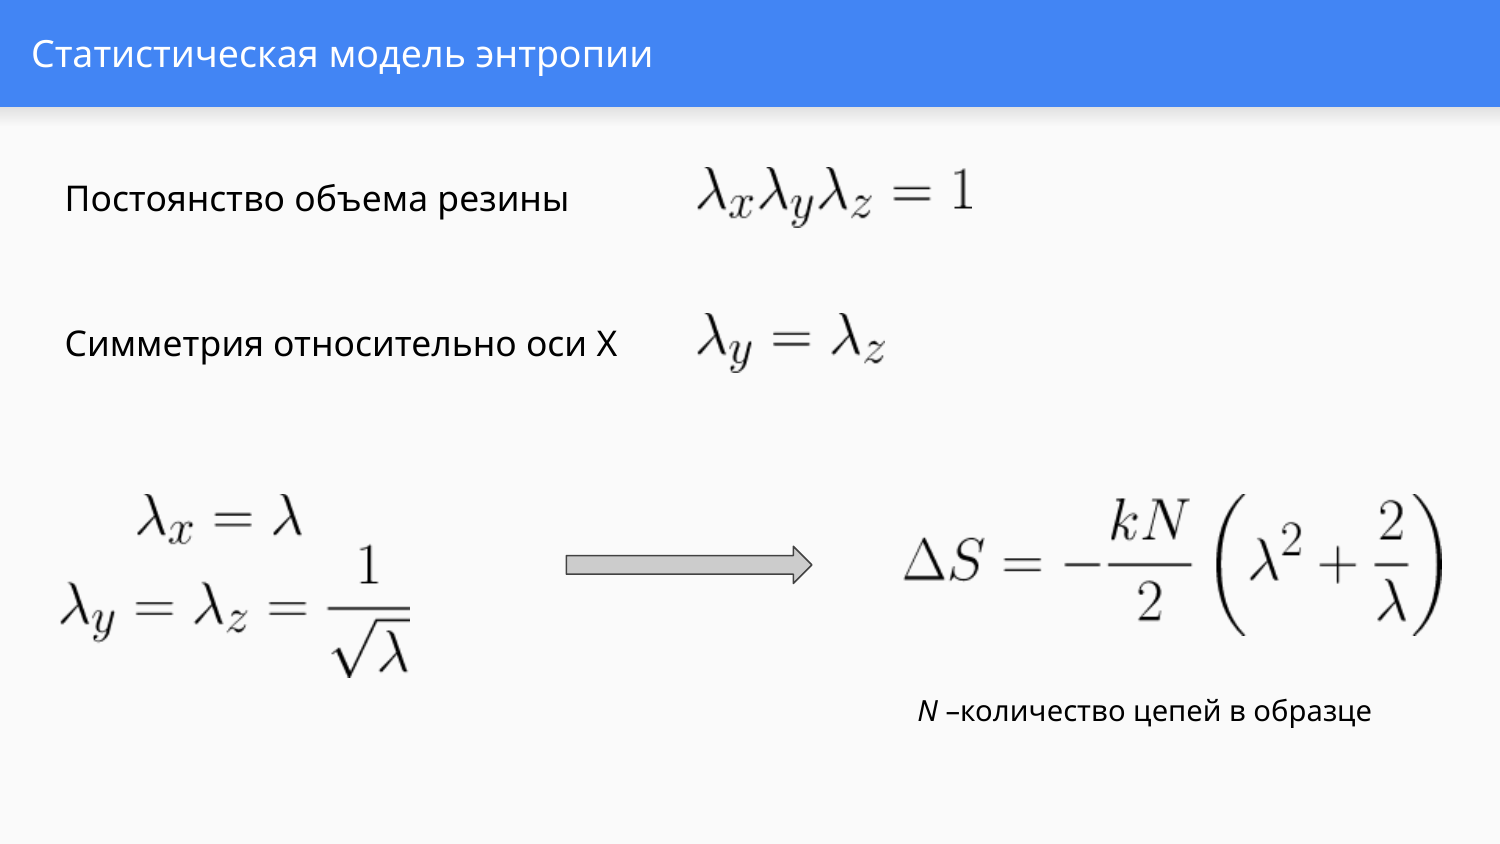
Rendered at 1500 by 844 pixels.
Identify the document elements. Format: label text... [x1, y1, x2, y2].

text_box Постоянство объема резины [49, 160, 589, 234]
picture [902, 494, 1442, 636]
picture [58, 494, 410, 678]
picture [695, 313, 885, 373]
picture [695, 167, 972, 228]
text_box [566, 546, 812, 584]
text_box Симметрия относительно оси X [49, 306, 650, 379]
text_box N –количество цепей в образце [902, 677, 1411, 743]
title Статистическая модель энтропии [16, 2, 1464, 102]
